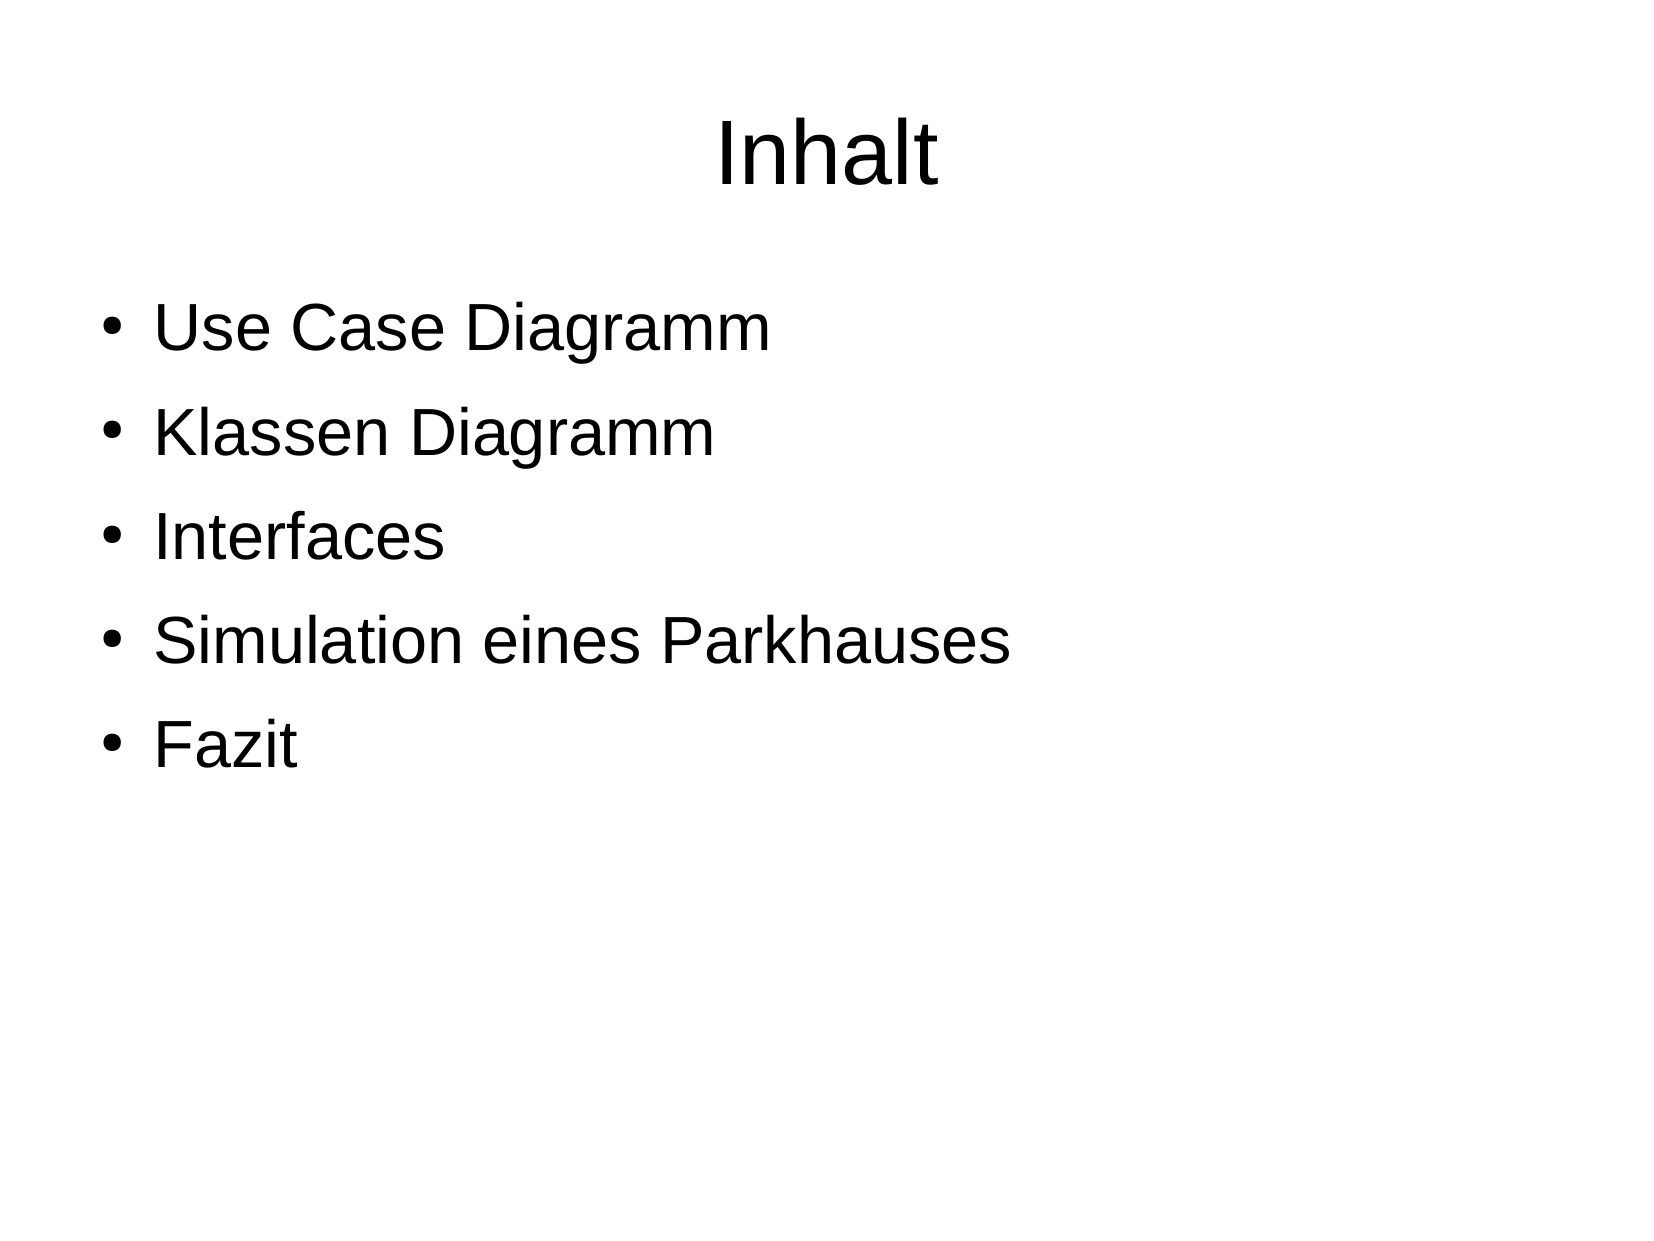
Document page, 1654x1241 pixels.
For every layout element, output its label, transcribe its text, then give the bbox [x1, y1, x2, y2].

list Use Case Diagramm Klassen Diagramm Interfaces Simulation eines Parkhauses Fazit [82, 290, 1571, 1010]
title Inhalt [82, 49, 1571, 257]
